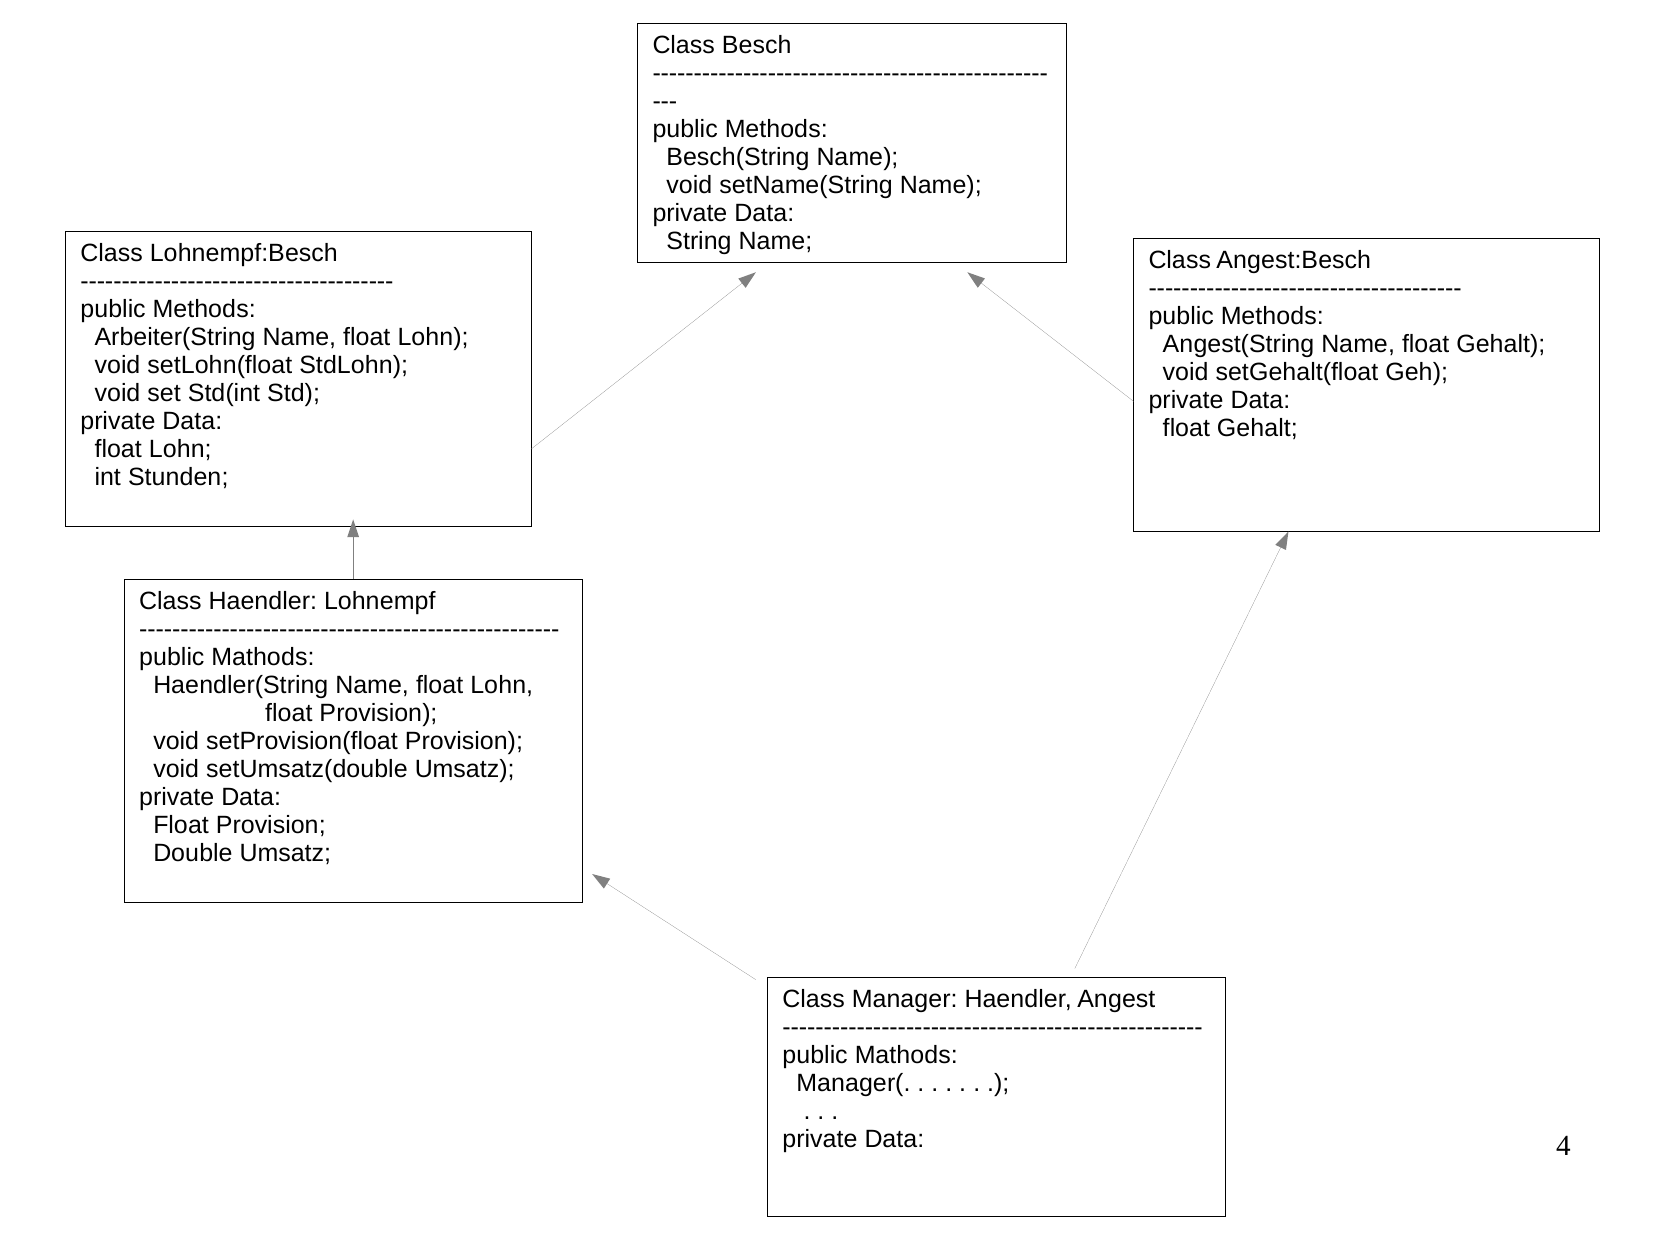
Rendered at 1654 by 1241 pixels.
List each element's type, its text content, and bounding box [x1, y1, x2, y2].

text_box Class Besch --------------------------------------------------- public Methods: Besch(String Name); void setName(String Name); private Data: String Name; [637, 23, 1067, 263]
text_box Class Lohnempf:Besch -------------------------------------- public Methods: Arbeiter(String Name, float Lohn); void setLohn(float StdLohn); void set Std(int Std); private Data: float Lohn; int Stunden; [65, 231, 532, 527]
text_box Class Haendler: Lohnempf --------------------------------------------------- public Mathods: Haendler(String Name, float Lohn, float Provision); void setProvision(float Provision); void setUmsatz(double Umsatz); private Data: Float Provision; Double Umsatz; [124, 579, 583, 903]
text_box Class Manager: Haendler, Angest --------------------------------------------------- public Mathods: Manager(. . . . . . .); . . . private Data: [767, 977, 1226, 1217]
text_box Class Angest:Besch -------------------------------------- public Methods: Angest(String Name, float Gehalt); void setGehalt(float Geh); private Data: float Gehalt; [1133, 238, 1600, 532]
